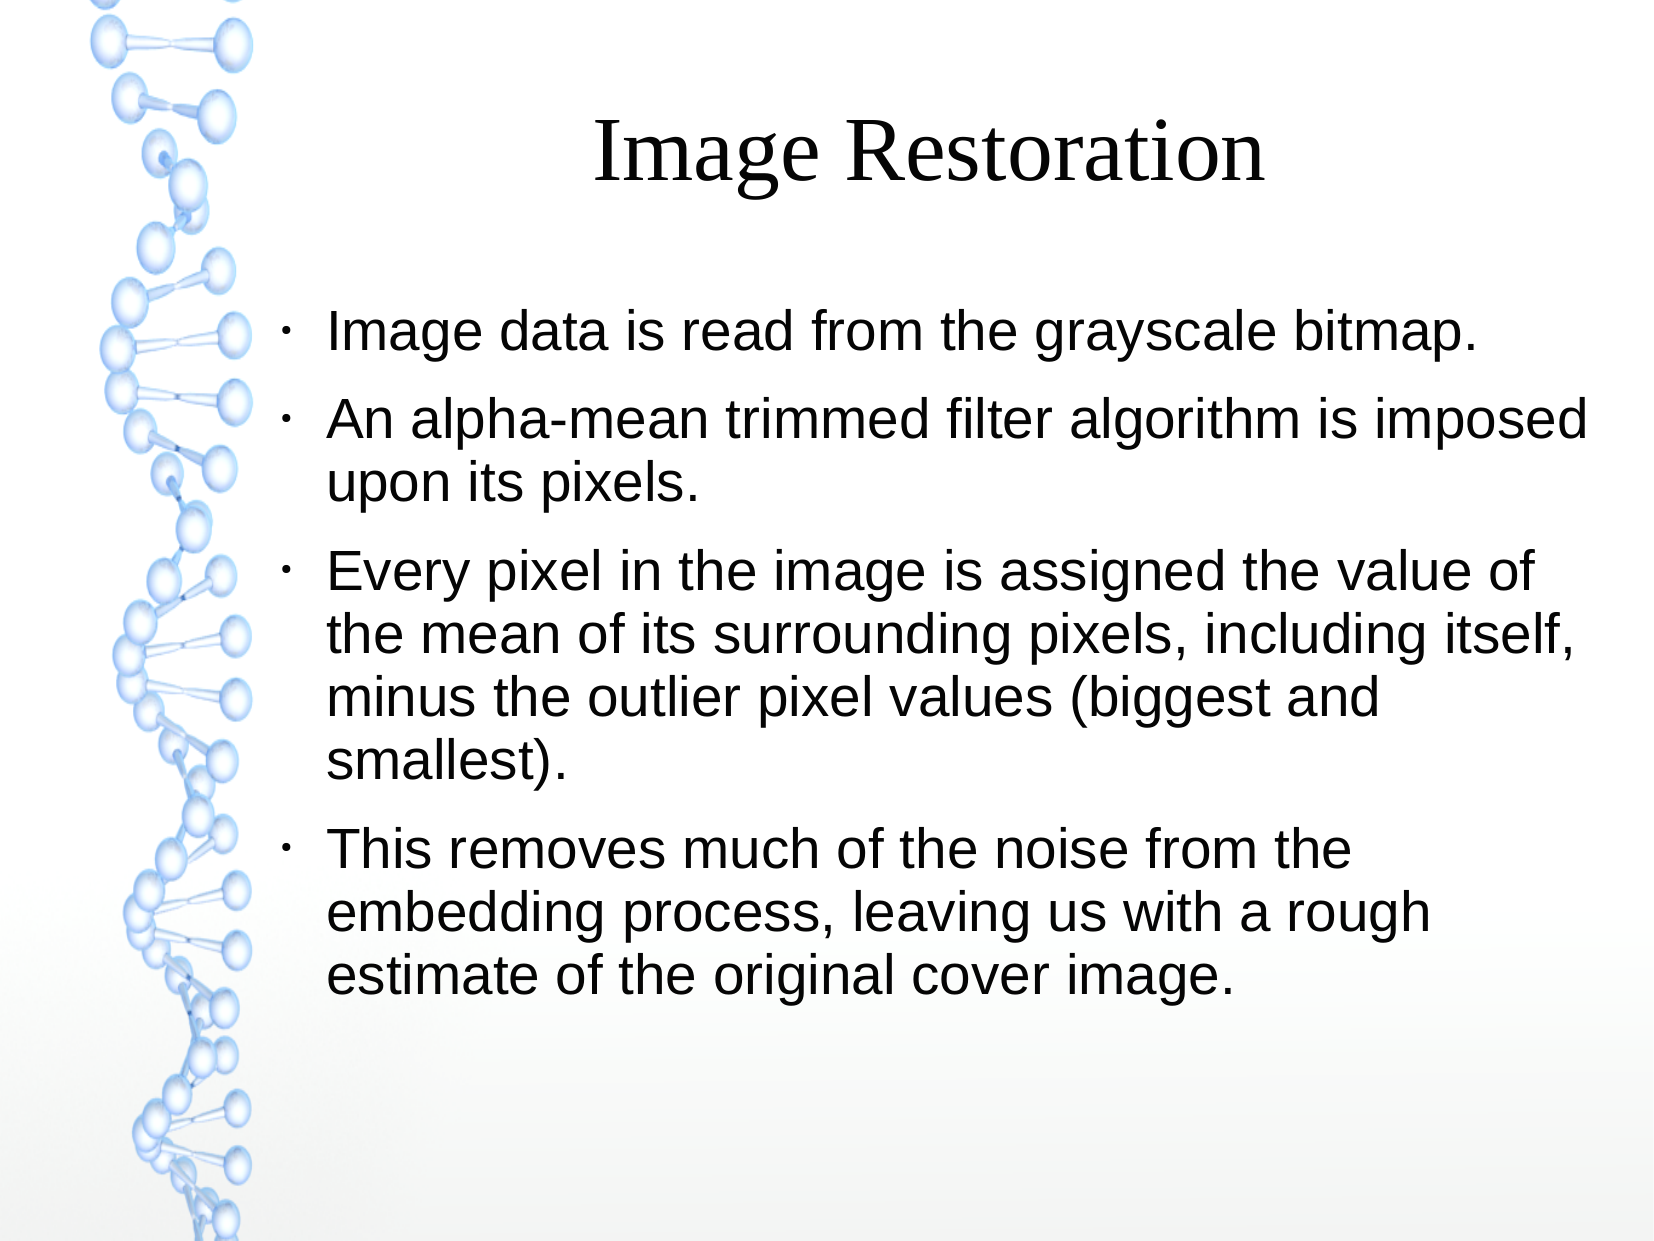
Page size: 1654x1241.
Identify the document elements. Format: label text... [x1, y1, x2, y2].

title Image Restoration [265, 47, 1595, 252]
list Image data is read from the grayscale bitmap. An alpha-mean trimmed filter algorithm is imposed upon its pixels. Every pixel in the image is assigned the value of the mean of its surrounding pixels, including itself, minus the outlier pixel values (biggest and smallest). This removes much of the noise from the embedding process, leaving us with a rough estimate of the original cover image. [265, 299, 1595, 1019]
picture [0, 0, 1654, 1241]
